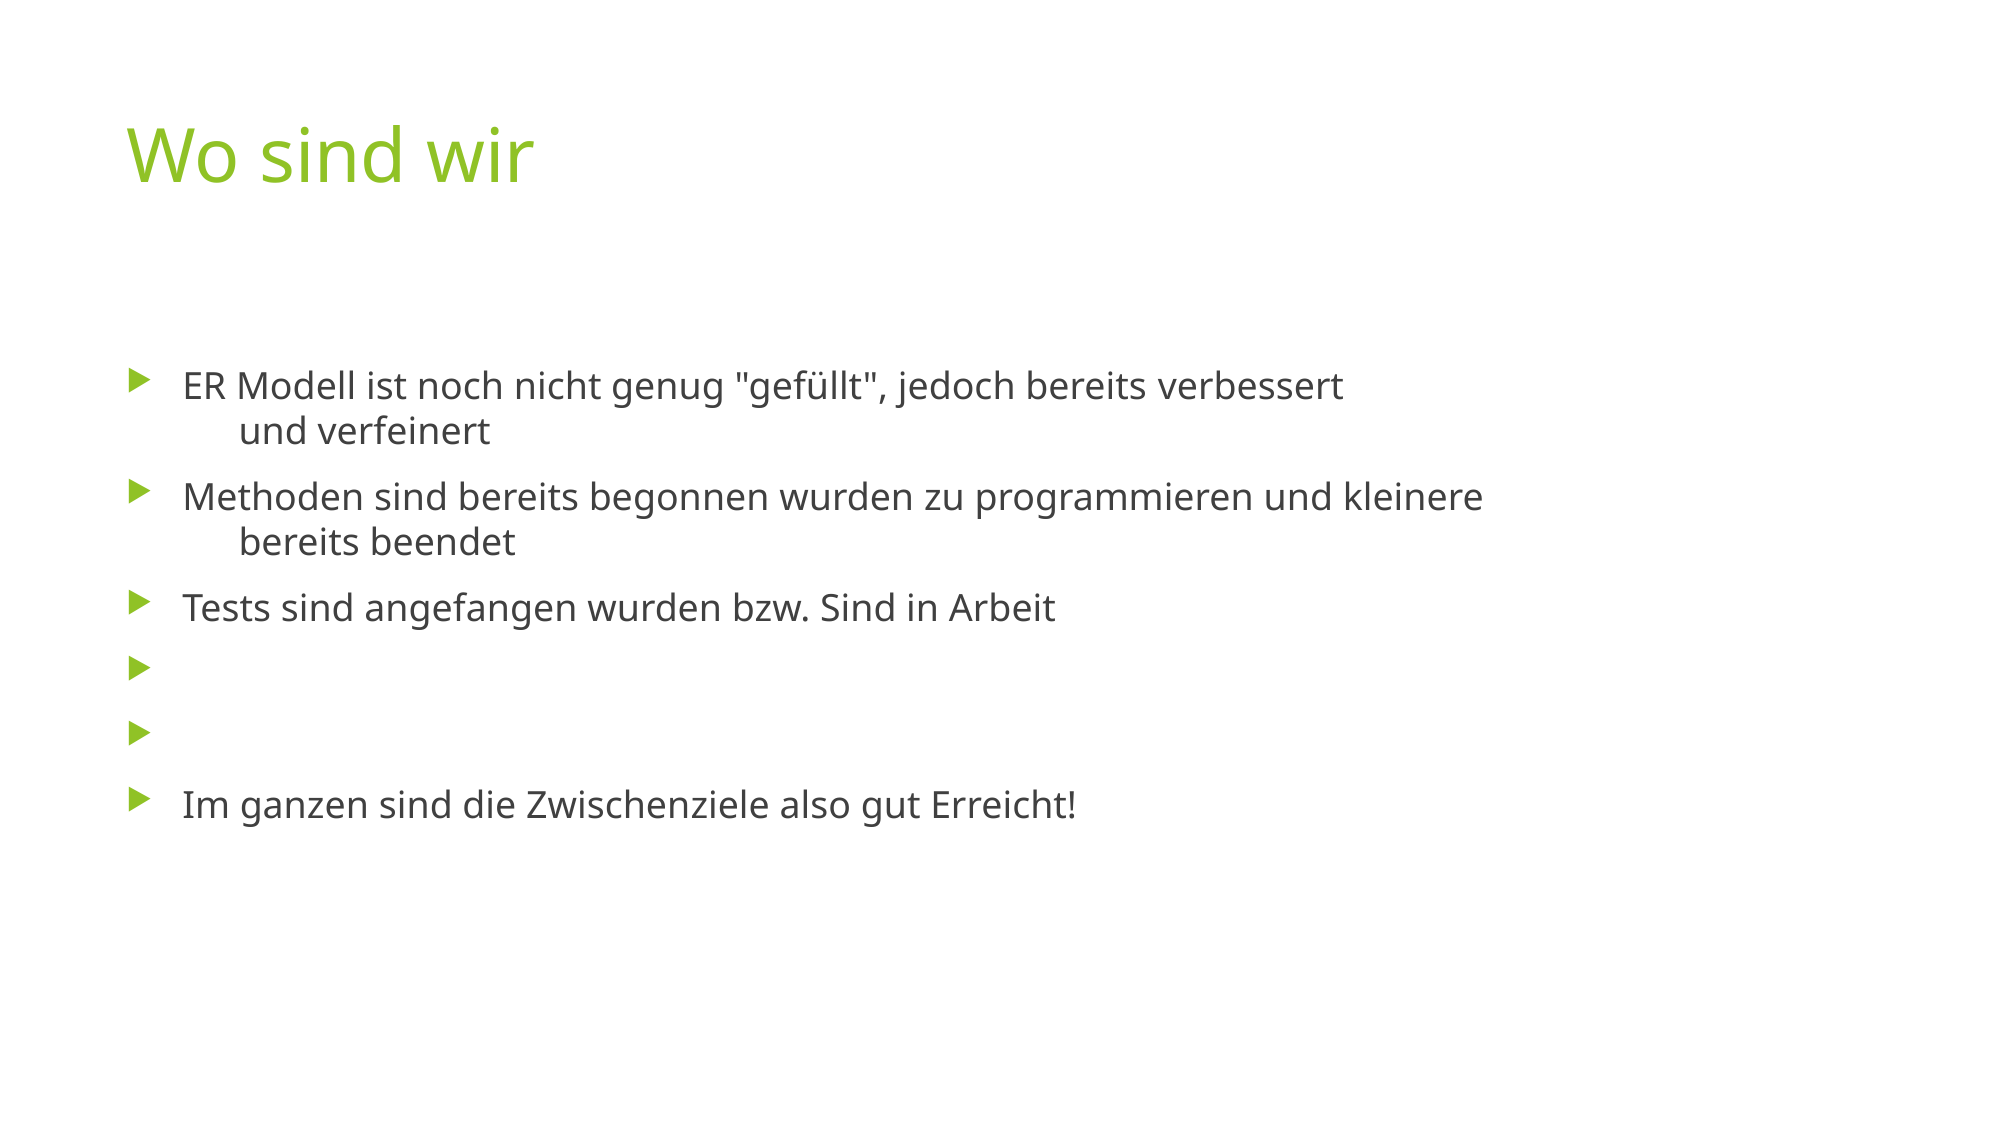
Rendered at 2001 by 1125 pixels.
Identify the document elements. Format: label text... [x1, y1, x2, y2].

list ER Modell ist noch nicht genug "gefüllt", jedoch bereits verbessert und verfeinert Methoden sind bereits begonnen wurden zu programmieren und kleinere bereits beendet Tests sind angefangen wurden bzw. Sind in Arbeit Im ganzen sind die Zwischenziele also gut Erreicht! [111, 354, 1522, 992]
title Wo sind wir [111, 99, 1522, 317]
